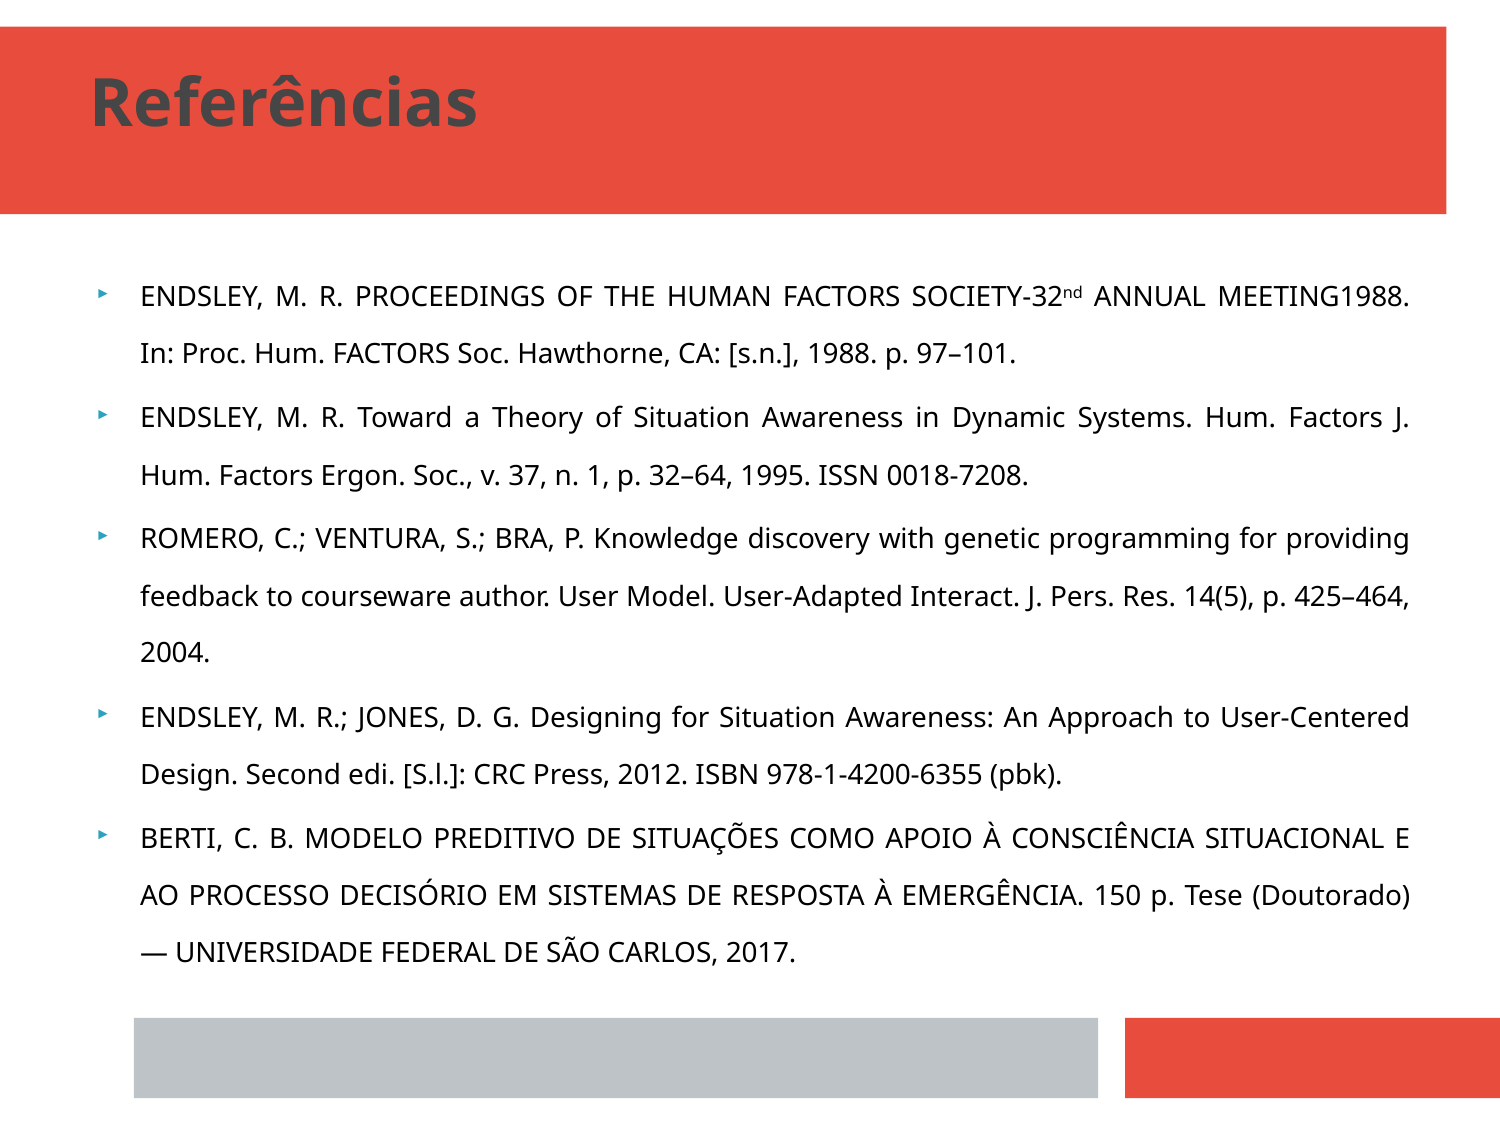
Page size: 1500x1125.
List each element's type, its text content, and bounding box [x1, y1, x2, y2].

title Referências [75, 45, 1425, 247]
list ENDSLEY, M. R. PROCEEDINGS OF THE HUMAN FACTORS SOCIETY-32nd ANNUAL MEETING1988. In: Proc. Hum. FACTORS Soc. Hawthorne, CA: [s.n.], 1988. p. 97–101. ENDSLEY, M. R. Toward a Theory of Situation Awareness in Dynamic Systems. Hum. Factors J. Hum. Factors Ergon. Soc., v. 37, n. 1, p. 32–64, 1995. ISSN 0018-7208. ROMERO, C.; VENTURA, S.; BRA, P. Knowledge discovery with genetic programming for providing feedback to courseware author. User Model. User-Adapted Interact. J. Pers. Res. 14(5), p. 425–464, 2004. ENDSLEY, M. R.; JONES, D. G. Designing for Situation Awareness: An Approach to User-Centered Design. Second edi. [S.l.]: CRC Press, 2012. ISBN 978-1-4200-6355 (pbk). BERTI, C. B. MODELO PREDITIVO DE SITUAÇÕES COMO APOIO À CONSCIÊNCIA SITUACIONAL E AO PROCESSO DECISÓRIO EM SISTEMAS DE RESPOSTA À EMERGÊNCIA. 150 p. Tese (Doutorado) — UNIVERSIDADE FEDERAL DE SÃO CARLOS, 2017. [75, 247, 1425, 986]
